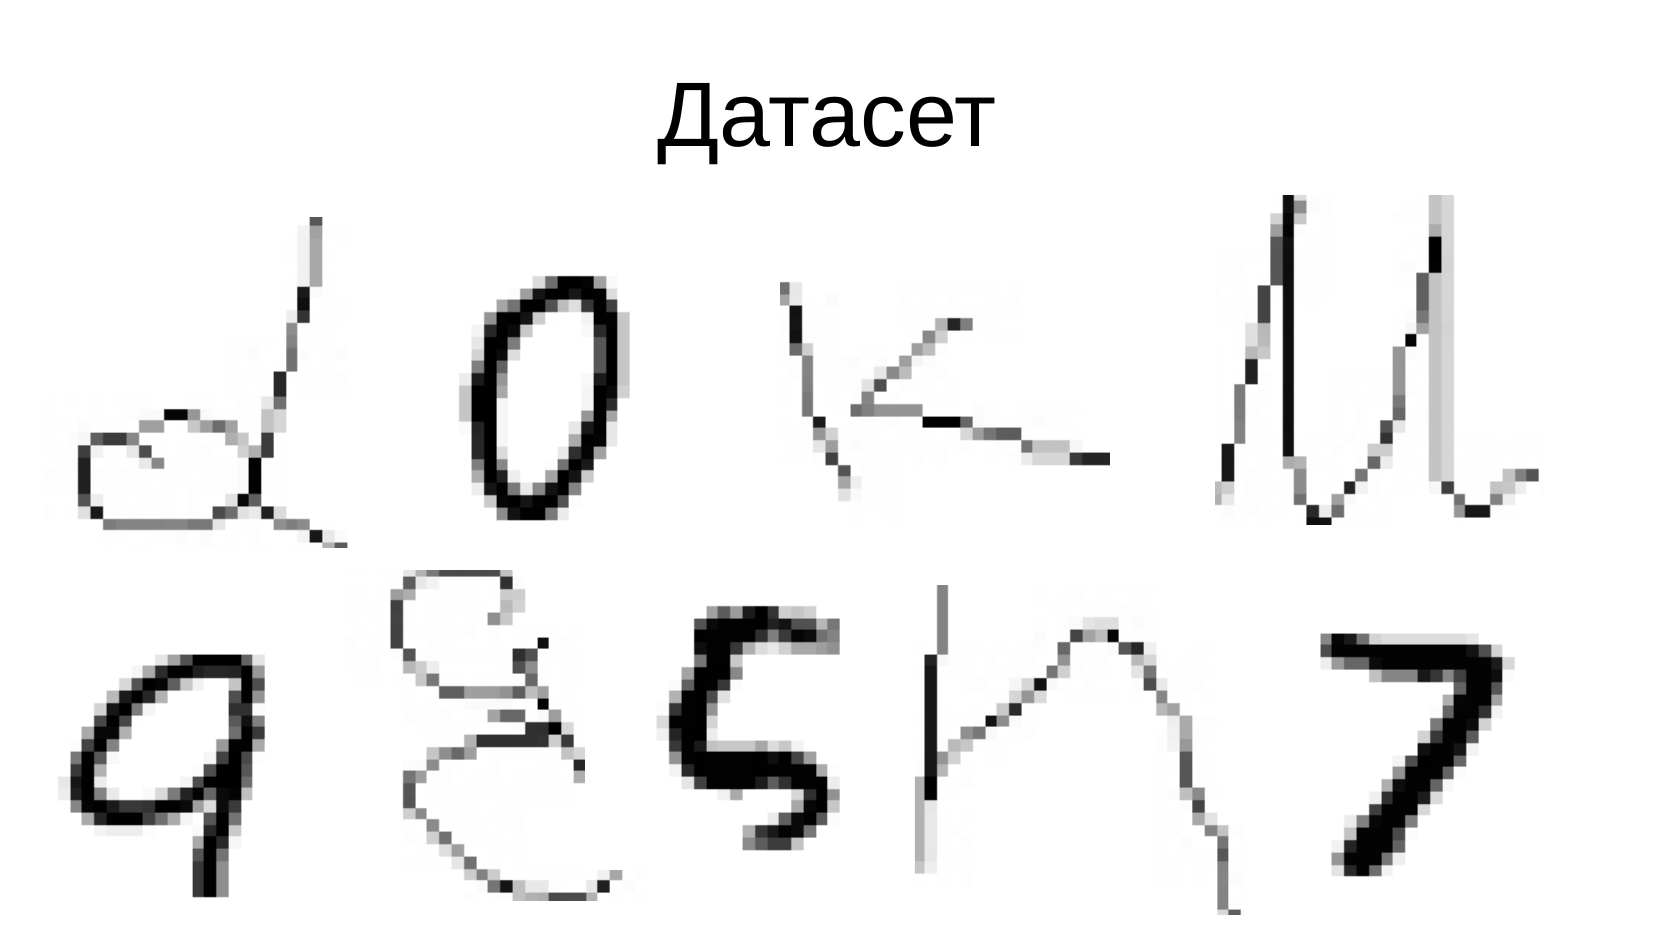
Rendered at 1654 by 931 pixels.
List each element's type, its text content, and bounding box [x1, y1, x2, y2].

picture [1275, 570, 1575, 885]
picture [0, 585, 331, 915]
picture [780, 225, 1111, 556]
picture [914, 585, 1245, 915]
picture [45, 217, 690, 548]
picture [1215, 195, 1546, 525]
title Датасет [82, 37, 1571, 193]
picture [344, 570, 901, 901]
